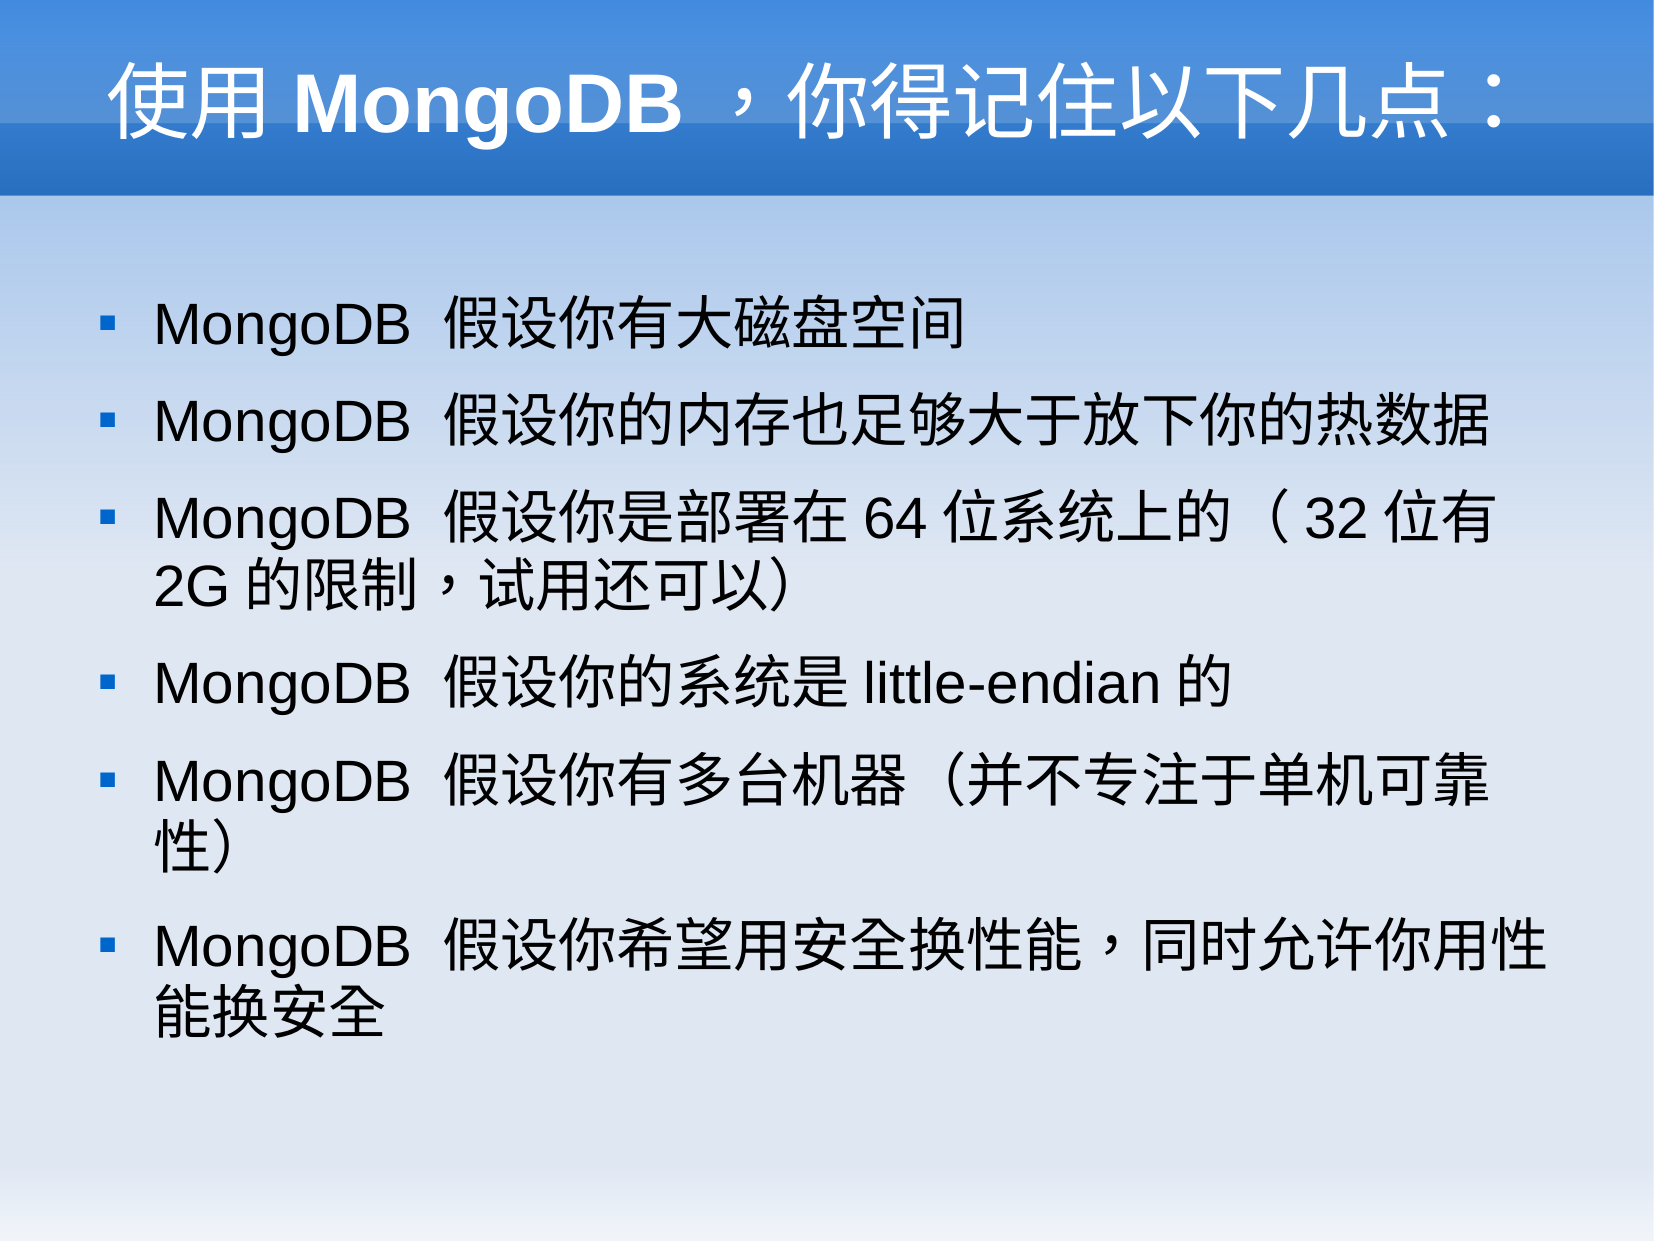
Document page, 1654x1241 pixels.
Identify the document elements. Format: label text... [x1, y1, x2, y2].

title 使用MongoDB，你得记住以下几点： [76, 7, 1565, 200]
picture [0, 0, 1654, 1241]
list MongoDB 假设你有大磁盘空间 MongoDB 假设你的内存也足够大于放下你的热数据 MongoDB 假设你是部署在64位系统上的（32位有2G的限制，试用还可以） MongoDB 假设你的系统是little-endian的 MongoDB 假设你有多台机器（并不专注于单机可靠性） MongoDB 假设你希望用安全换性能，同时允许你用性能换安全 [82, 290, 1571, 1094]
